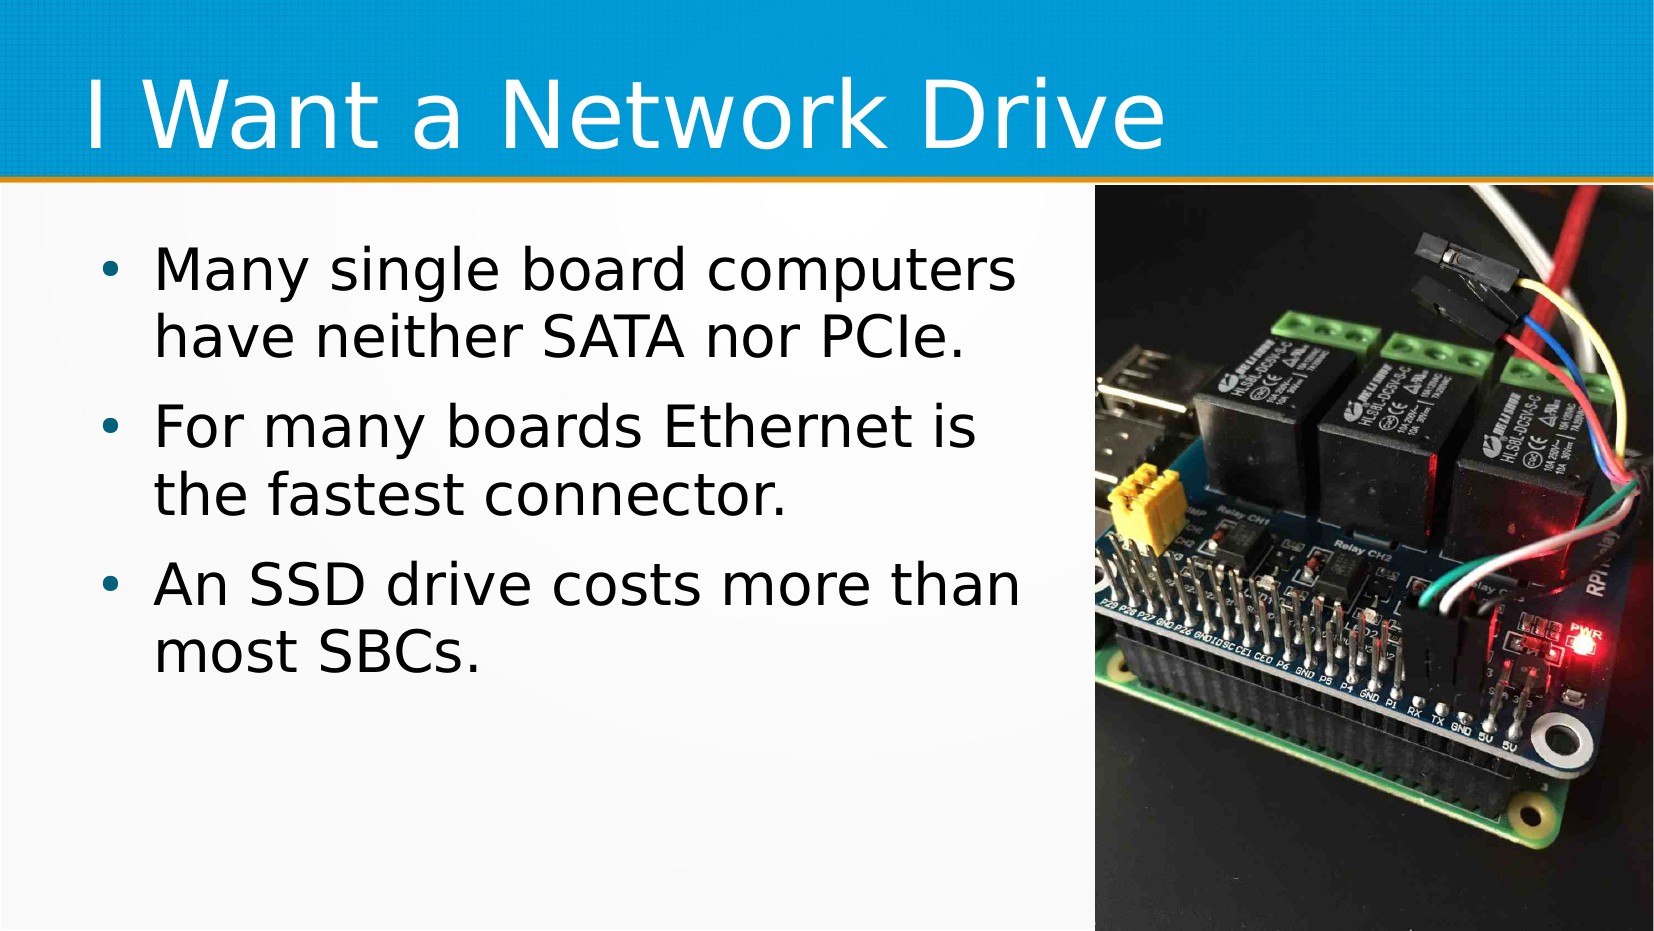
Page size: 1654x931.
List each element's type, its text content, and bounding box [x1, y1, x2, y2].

list Many single board computers have neither SATA nor PCIe. For many boards Ethernet is the fastest connector. An SSD drive costs more than most SBCs. [82, 236, 1036, 878]
picture [0, 175, 1654, 931]
title I Want a Network Drive [82, 14, 1571, 171]
